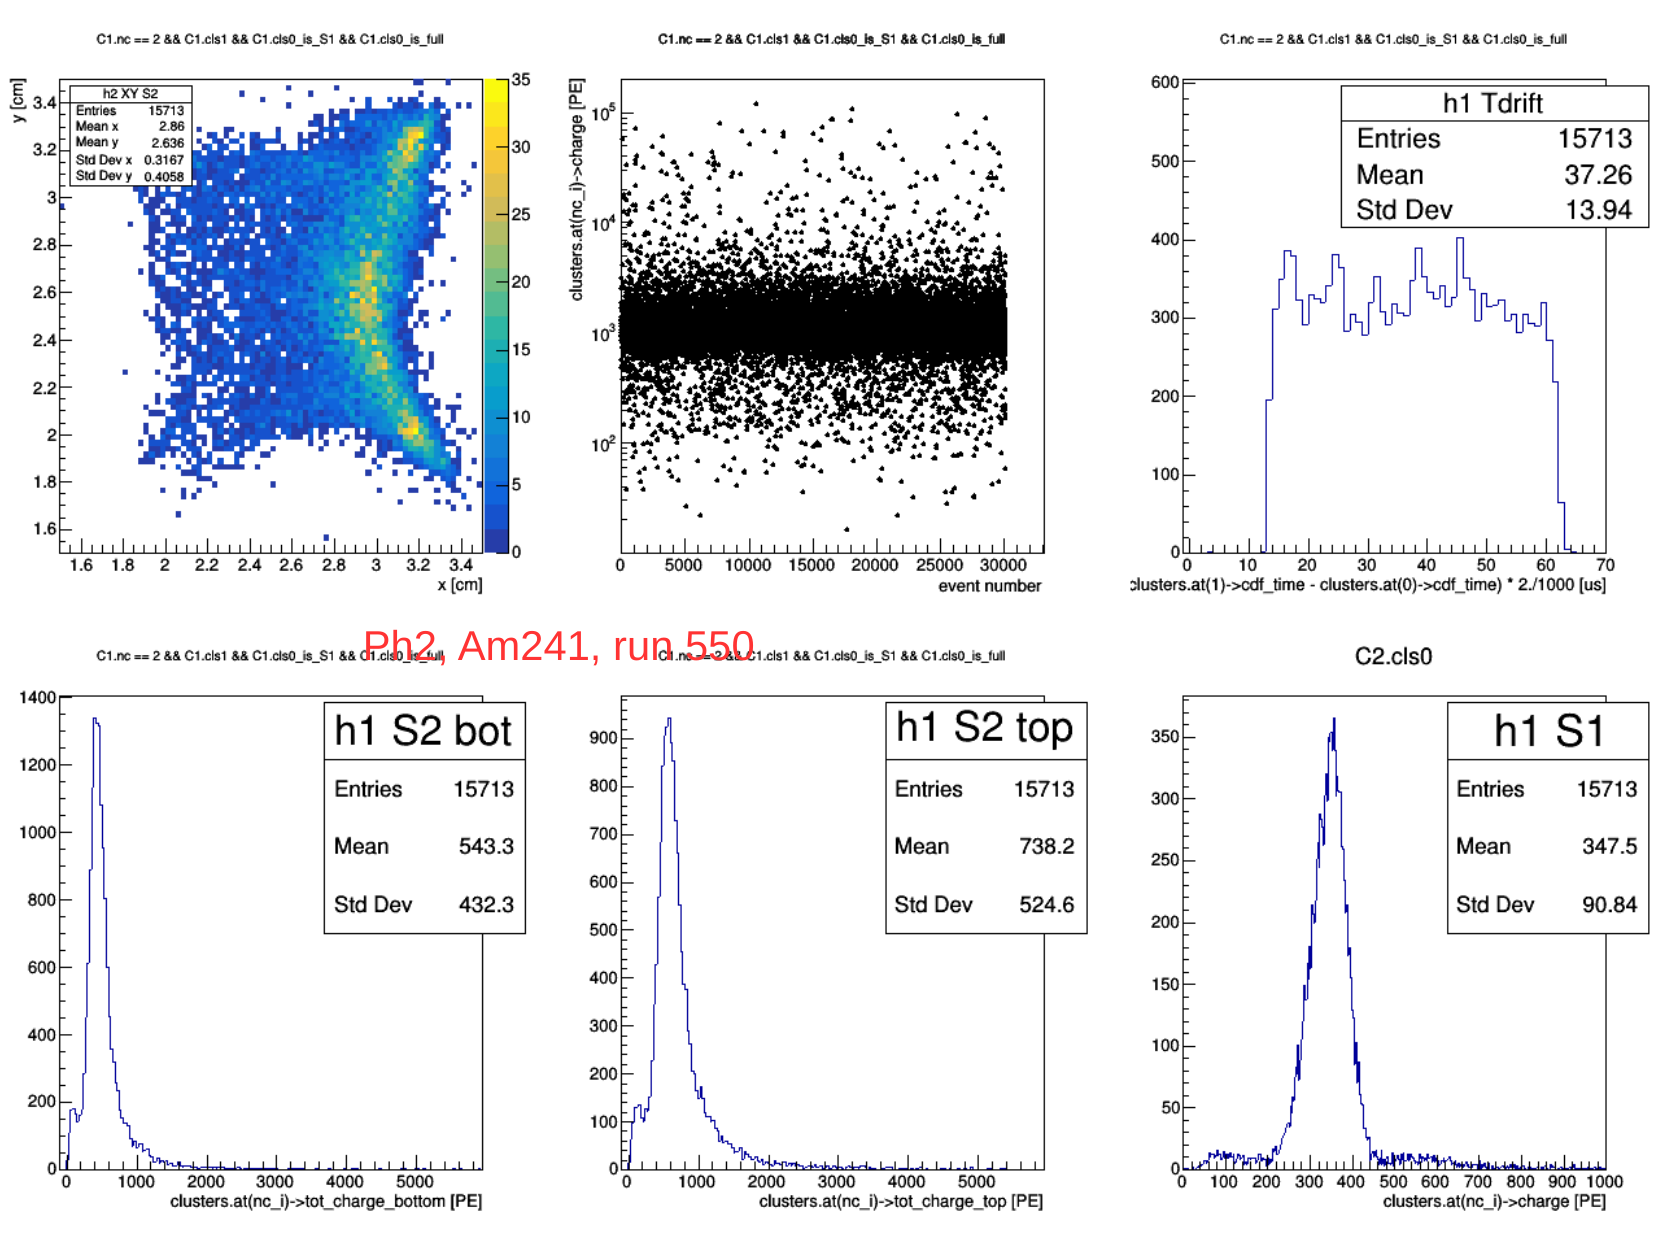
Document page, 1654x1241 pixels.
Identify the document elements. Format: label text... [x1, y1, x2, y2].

text_box Ph2, Am241, run 550 [218, 615, 901, 751]
picture [6, 27, 1654, 1220]
